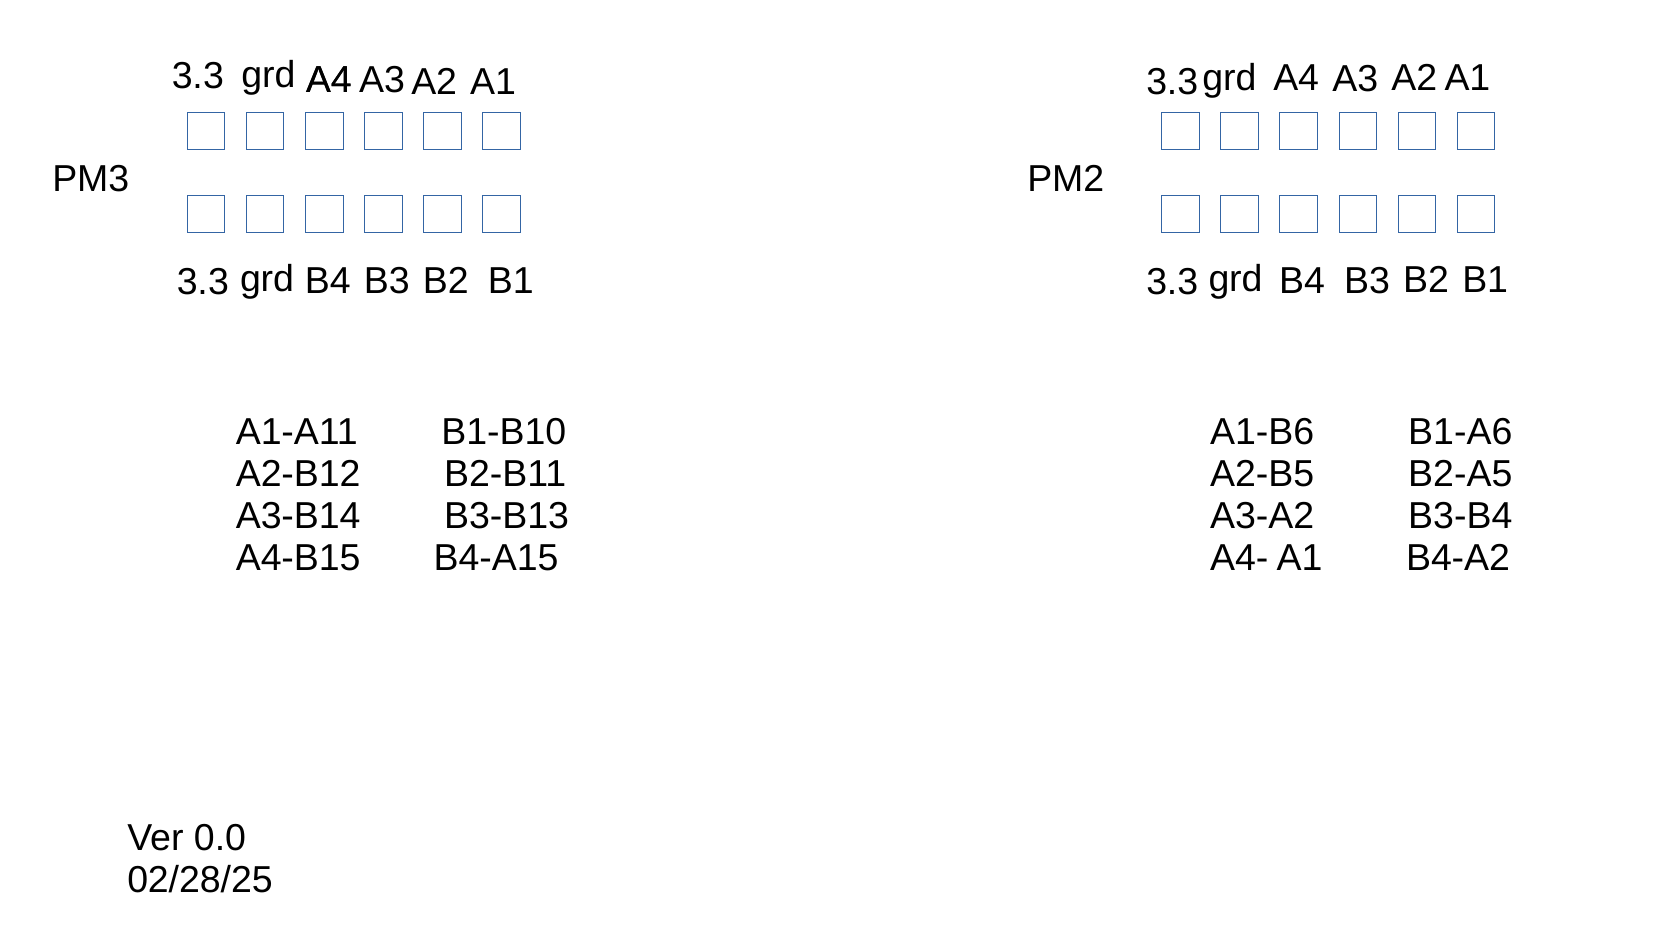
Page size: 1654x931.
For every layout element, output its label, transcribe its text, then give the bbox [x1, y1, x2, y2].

text_box grd [226, 46, 311, 104]
text_box B2 [1388, 251, 1447, 308]
text_box B3 [1329, 251, 1405, 309]
text_box [482, 195, 521, 233]
text_box B2 [408, 251, 473, 309]
text_box [1339, 112, 1377, 150]
text_box [1457, 112, 1495, 150]
text_box [1161, 112, 1200, 150]
text_box A2 [396, 52, 455, 110]
text_box grd [1187, 49, 1258, 107]
text_box [246, 195, 284, 233]
text_box [1279, 195, 1318, 233]
text_box [246, 112, 284, 150]
text_box A2 [1376, 49, 1453, 107]
text_box B3 [349, 251, 408, 309]
text_box B4 [290, 251, 349, 309]
text_box [1398, 195, 1436, 233]
text_box grd [1193, 250, 1278, 308]
text_box A4 [291, 51, 367, 109]
text_box A1-B6 B1-A6 A2-B5 B2-A5 A3-A2 B3-B4 A4- A1 B4-A2 [1195, 403, 1563, 624]
text_box Ver 0.0 02/28/25 [112, 809, 288, 909]
text_box [187, 112, 225, 150]
text_box [1339, 195, 1377, 233]
text_box 3.3 [1131, 52, 1214, 110]
text_box 3.3 [162, 253, 244, 310]
text_box [423, 195, 462, 233]
text_box 3.3 [1131, 253, 1214, 311]
text_box B1 [1447, 251, 1523, 308]
text_box A3 [367, 51, 420, 109]
text_box A3 [1317, 50, 1393, 108]
text_box A1-A11 B1-B10 A2-B12 B2-B11 A3-B14 B3-B13 A4-B15 B4-A15 [221, 403, 589, 624]
text_box PM2 [1012, 150, 1120, 207]
text_box 3.3 [157, 46, 226, 104]
text_box [305, 112, 344, 150]
text_box [423, 112, 462, 150]
text_box A1 [1453, 49, 1506, 107]
text_box B1 [473, 251, 549, 309]
text_box [305, 195, 344, 233]
text_box A4 [1258, 49, 1334, 107]
text_box [1220, 112, 1259, 150]
text_box [1279, 112, 1318, 150]
text_box [482, 112, 521, 150]
text_box B4 [1264, 251, 1329, 309]
text_box PM3 [37, 150, 145, 207]
text_box [1457, 195, 1495, 233]
text_box [187, 195, 225, 233]
text_box [1398, 112, 1436, 150]
text_box [1161, 195, 1200, 233]
text_box [364, 112, 403, 150]
text_box [364, 195, 403, 233]
text_box [1220, 195, 1259, 233]
text_box grd [225, 250, 309, 308]
text_box A1 [455, 52, 531, 110]
